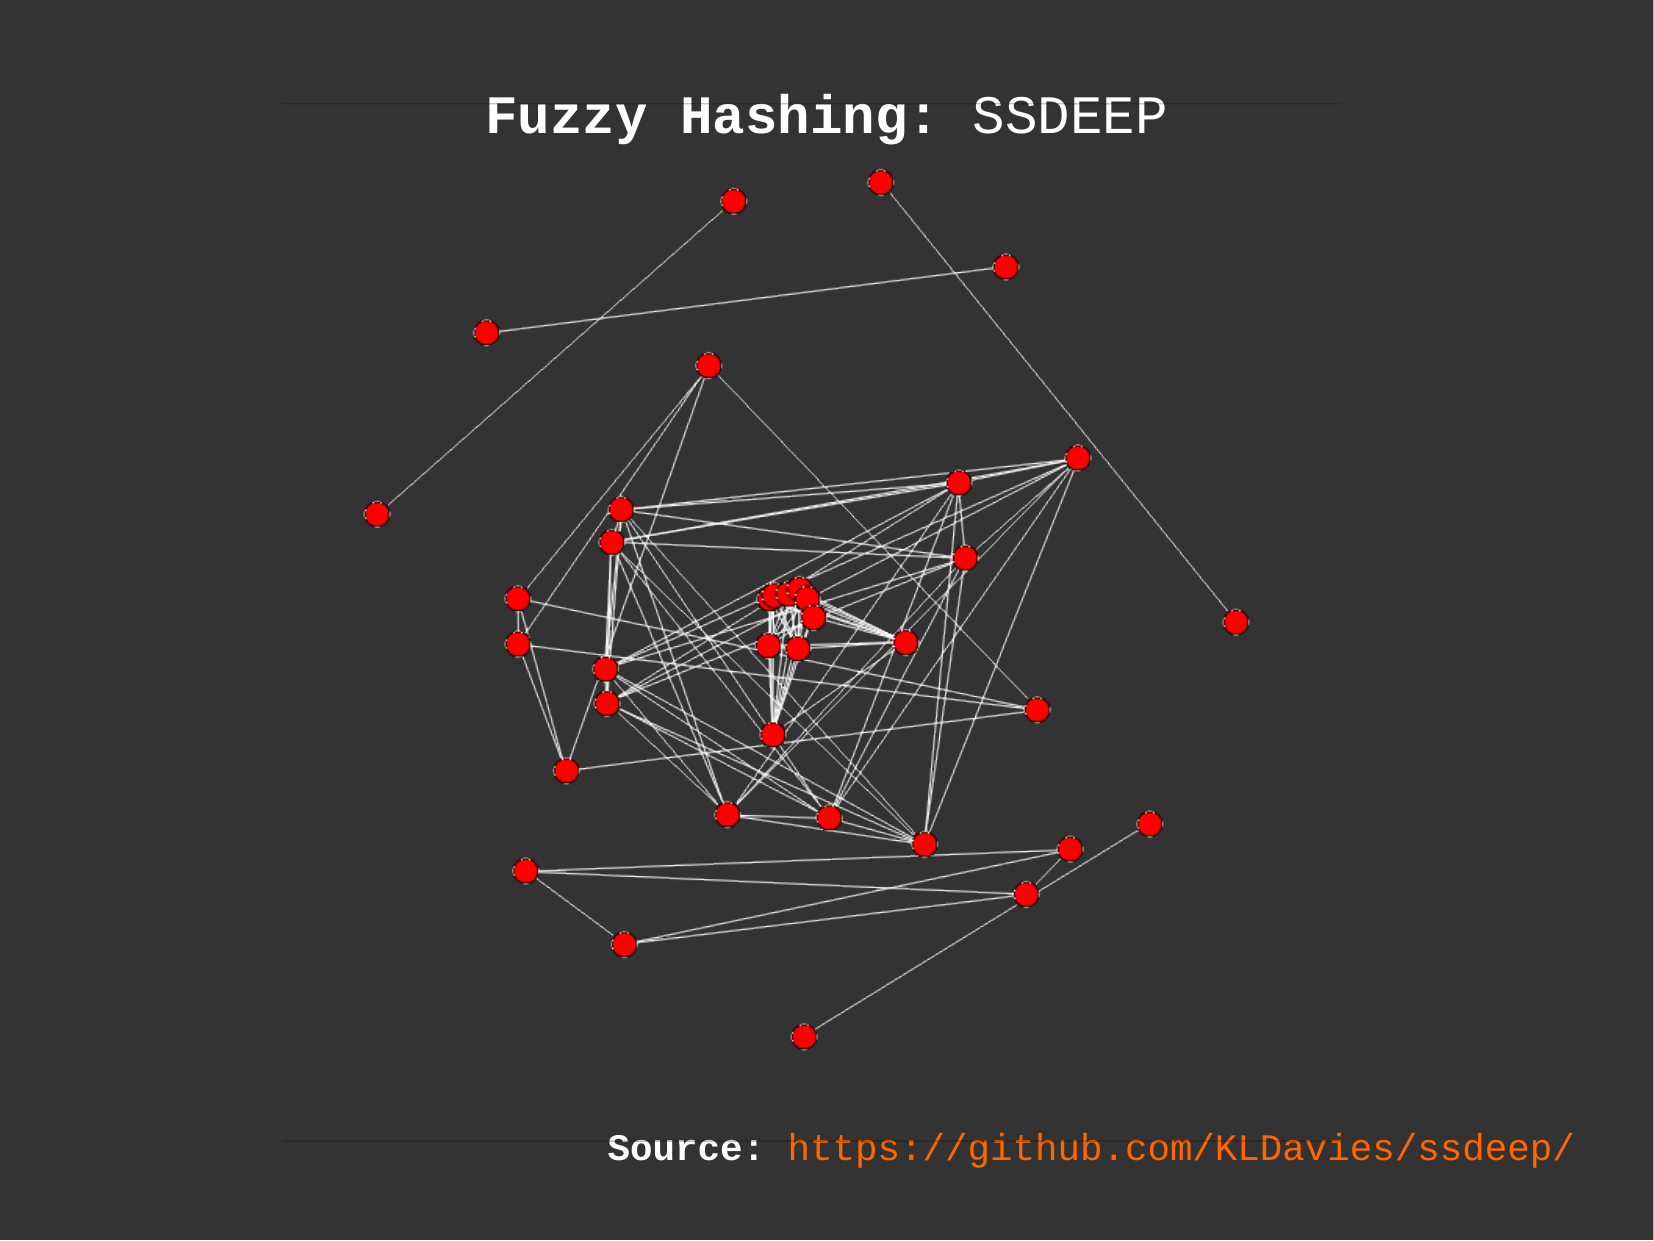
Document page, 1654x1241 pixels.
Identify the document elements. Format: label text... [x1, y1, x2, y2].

title Fuzzy Hashing: SSDEEP [82, 67, 1571, 172]
text_box Source: https://github.com/KLDavies/ssdeep/ [478, 1122, 1613, 1193]
picture [282, 103, 1341, 1142]
